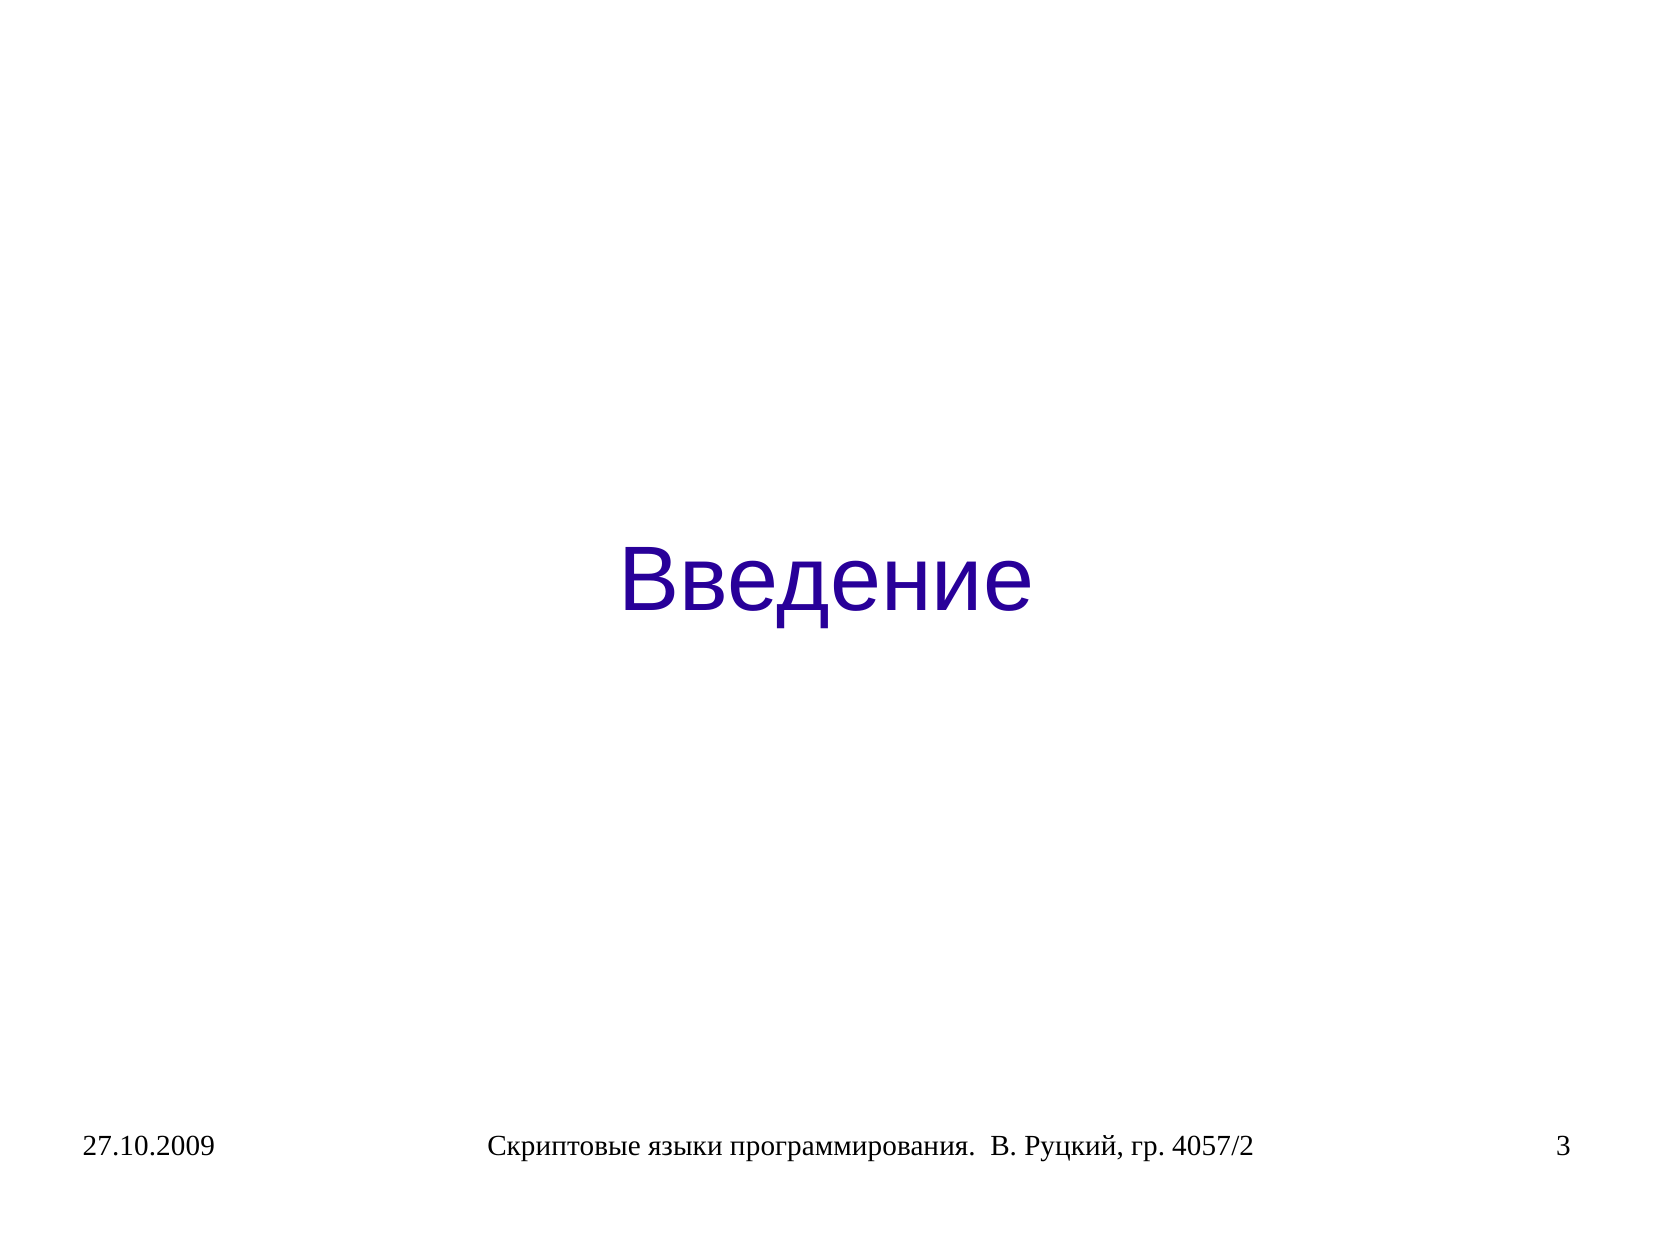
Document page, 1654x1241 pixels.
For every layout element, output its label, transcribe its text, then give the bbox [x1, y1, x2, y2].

subtitle Введение [82, 49, 1571, 1109]
